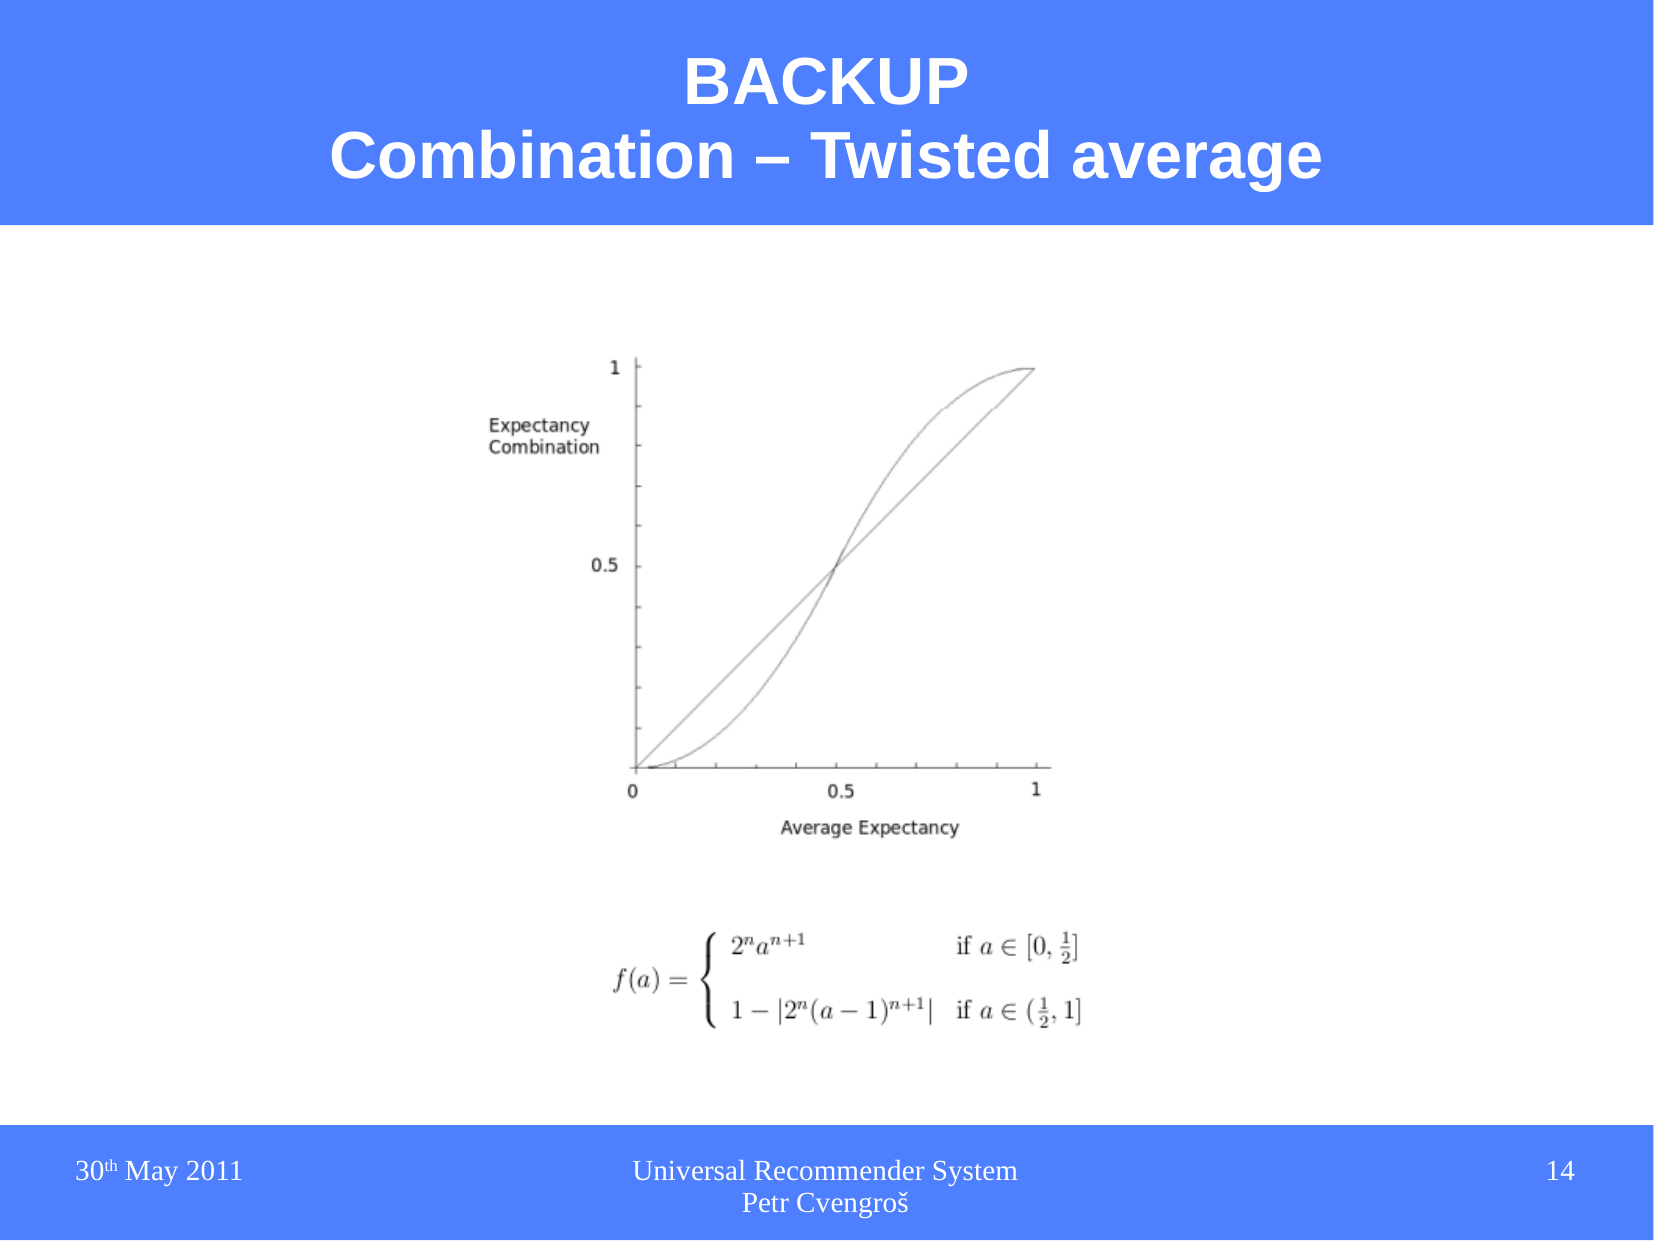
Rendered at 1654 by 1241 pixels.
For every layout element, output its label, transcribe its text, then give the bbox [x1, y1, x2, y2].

title BACKUP Combination – Twisted average [82, 32, 1571, 205]
picture [562, 909, 1110, 1051]
picture [450, 337, 1088, 852]
